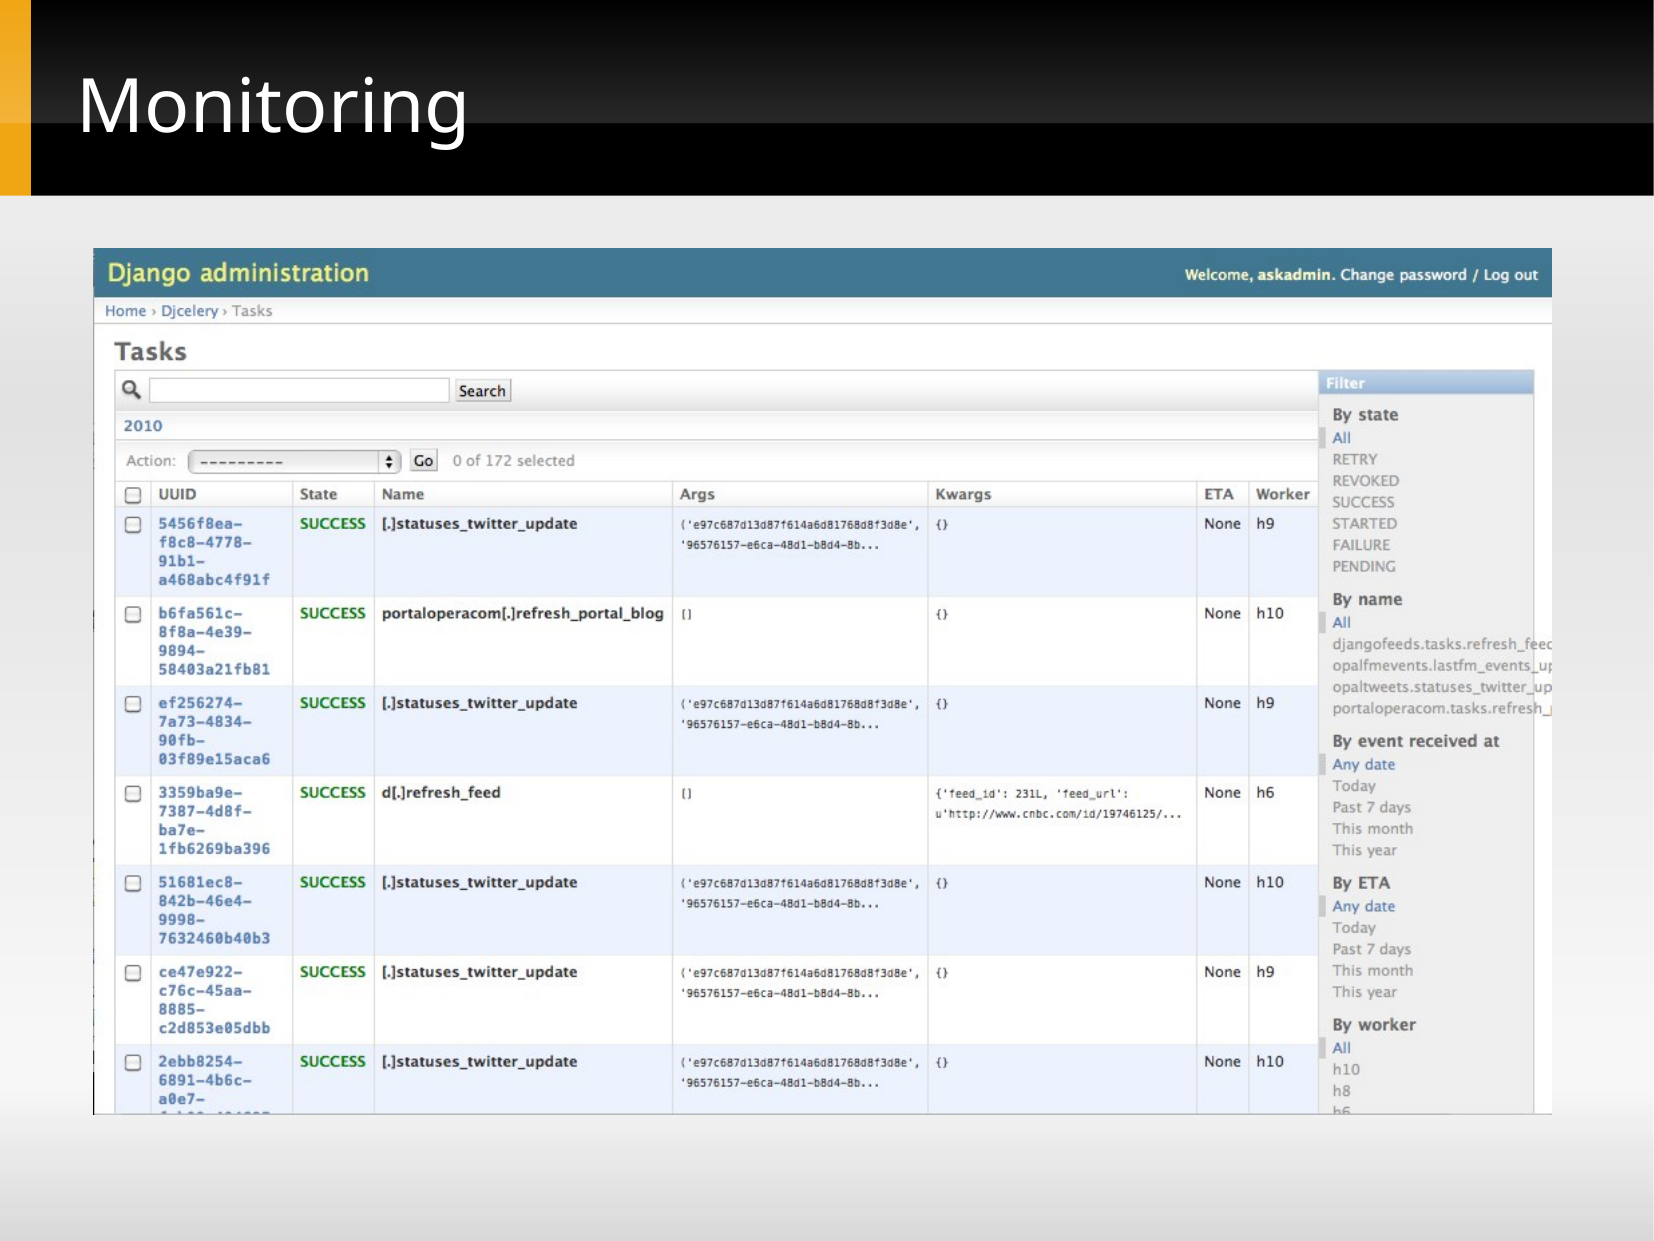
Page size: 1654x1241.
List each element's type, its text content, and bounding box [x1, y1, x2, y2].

picture [0, 0, 1654, 1241]
title Monitoring [76, 7, 1565, 200]
